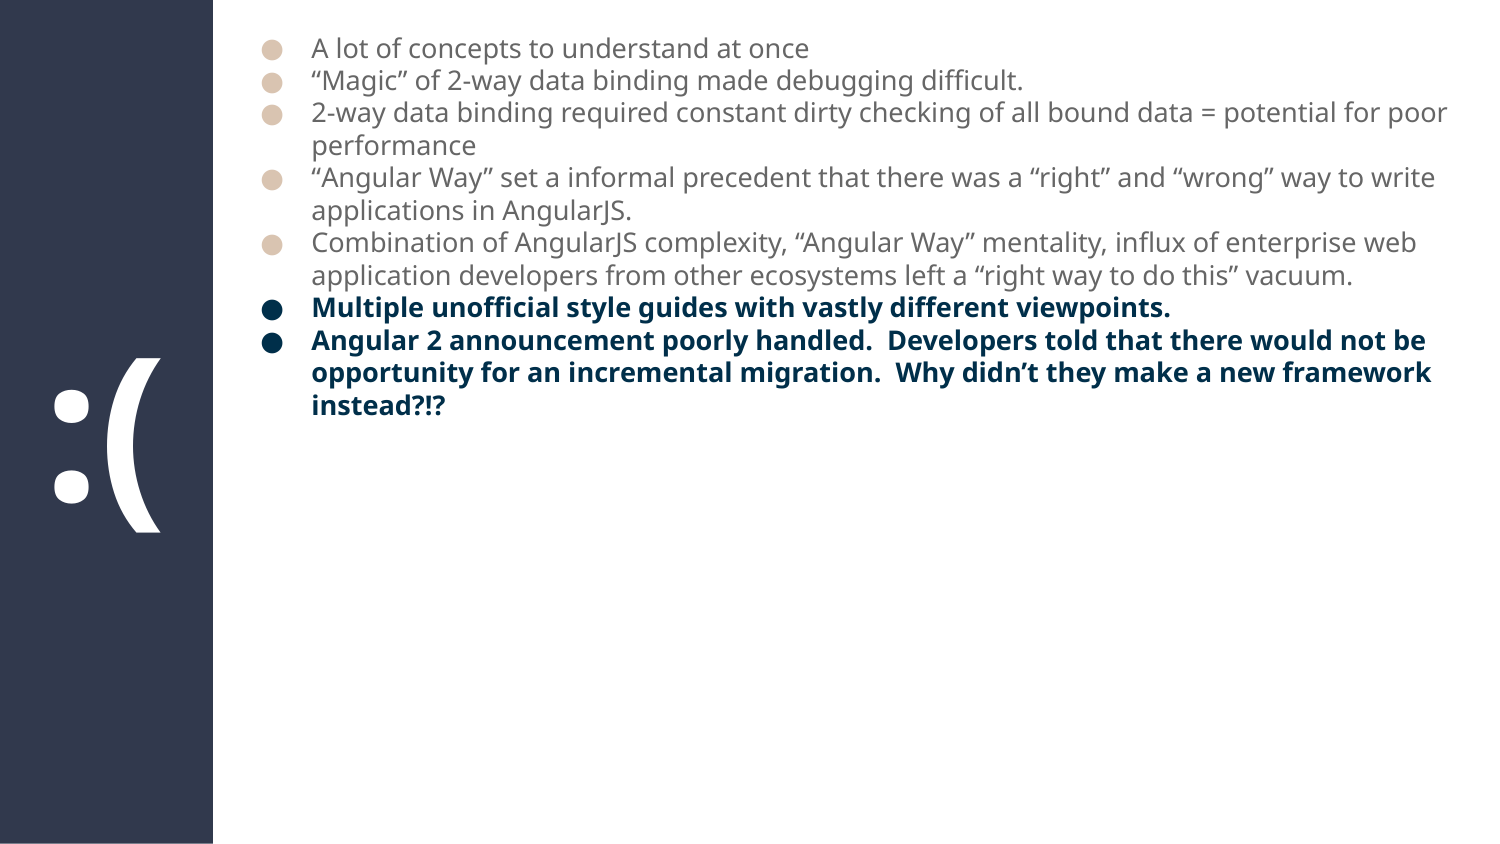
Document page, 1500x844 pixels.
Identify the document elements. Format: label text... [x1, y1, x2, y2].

title :( [0, 0, 211, 844]
list A lot of concepts to understand at once “Magic” of 2-way data binding made debugging difficult. 2-way data binding required constant dirty checking of all bound data = potential for poor performance “Angular Way” set a informal precedent that there was a “right” and “wrong” way to write applications in AngularJS. Combination of AngularJS complexity, “Angular Way” mentality, influx of enterprise web application developers from other ecosystems left a “right way to do this” vacuum. Multiple unofficial style guides with vastly different viewpoints. Angular 2 announcement poorly handled. Developers told that there would not be opportunity for an incremental migration. Why didn’t they make a new framework instead?!? [221, 15, 1488, 823]
